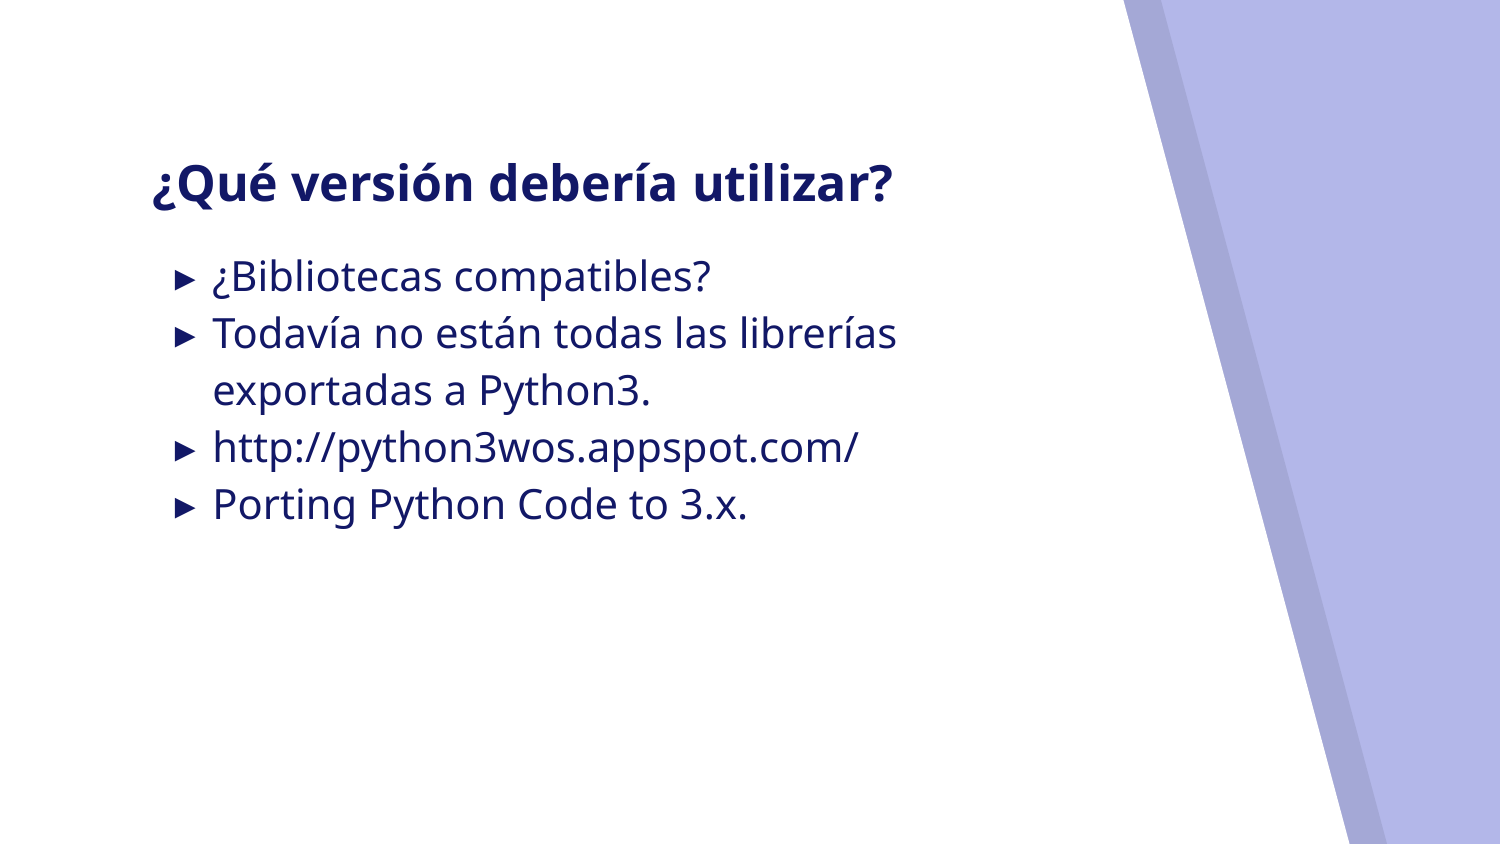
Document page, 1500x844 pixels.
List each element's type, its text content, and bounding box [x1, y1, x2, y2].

list ¿Bibliotecas compatibles? Todavía no están todas las librerías exportadas a Python3. http://python3wos.appspot.com/ Porting Python Code to 3.x. [137, 246, 1011, 538]
title ¿Qué versión debería utilizar? [137, 146, 1011, 227]
